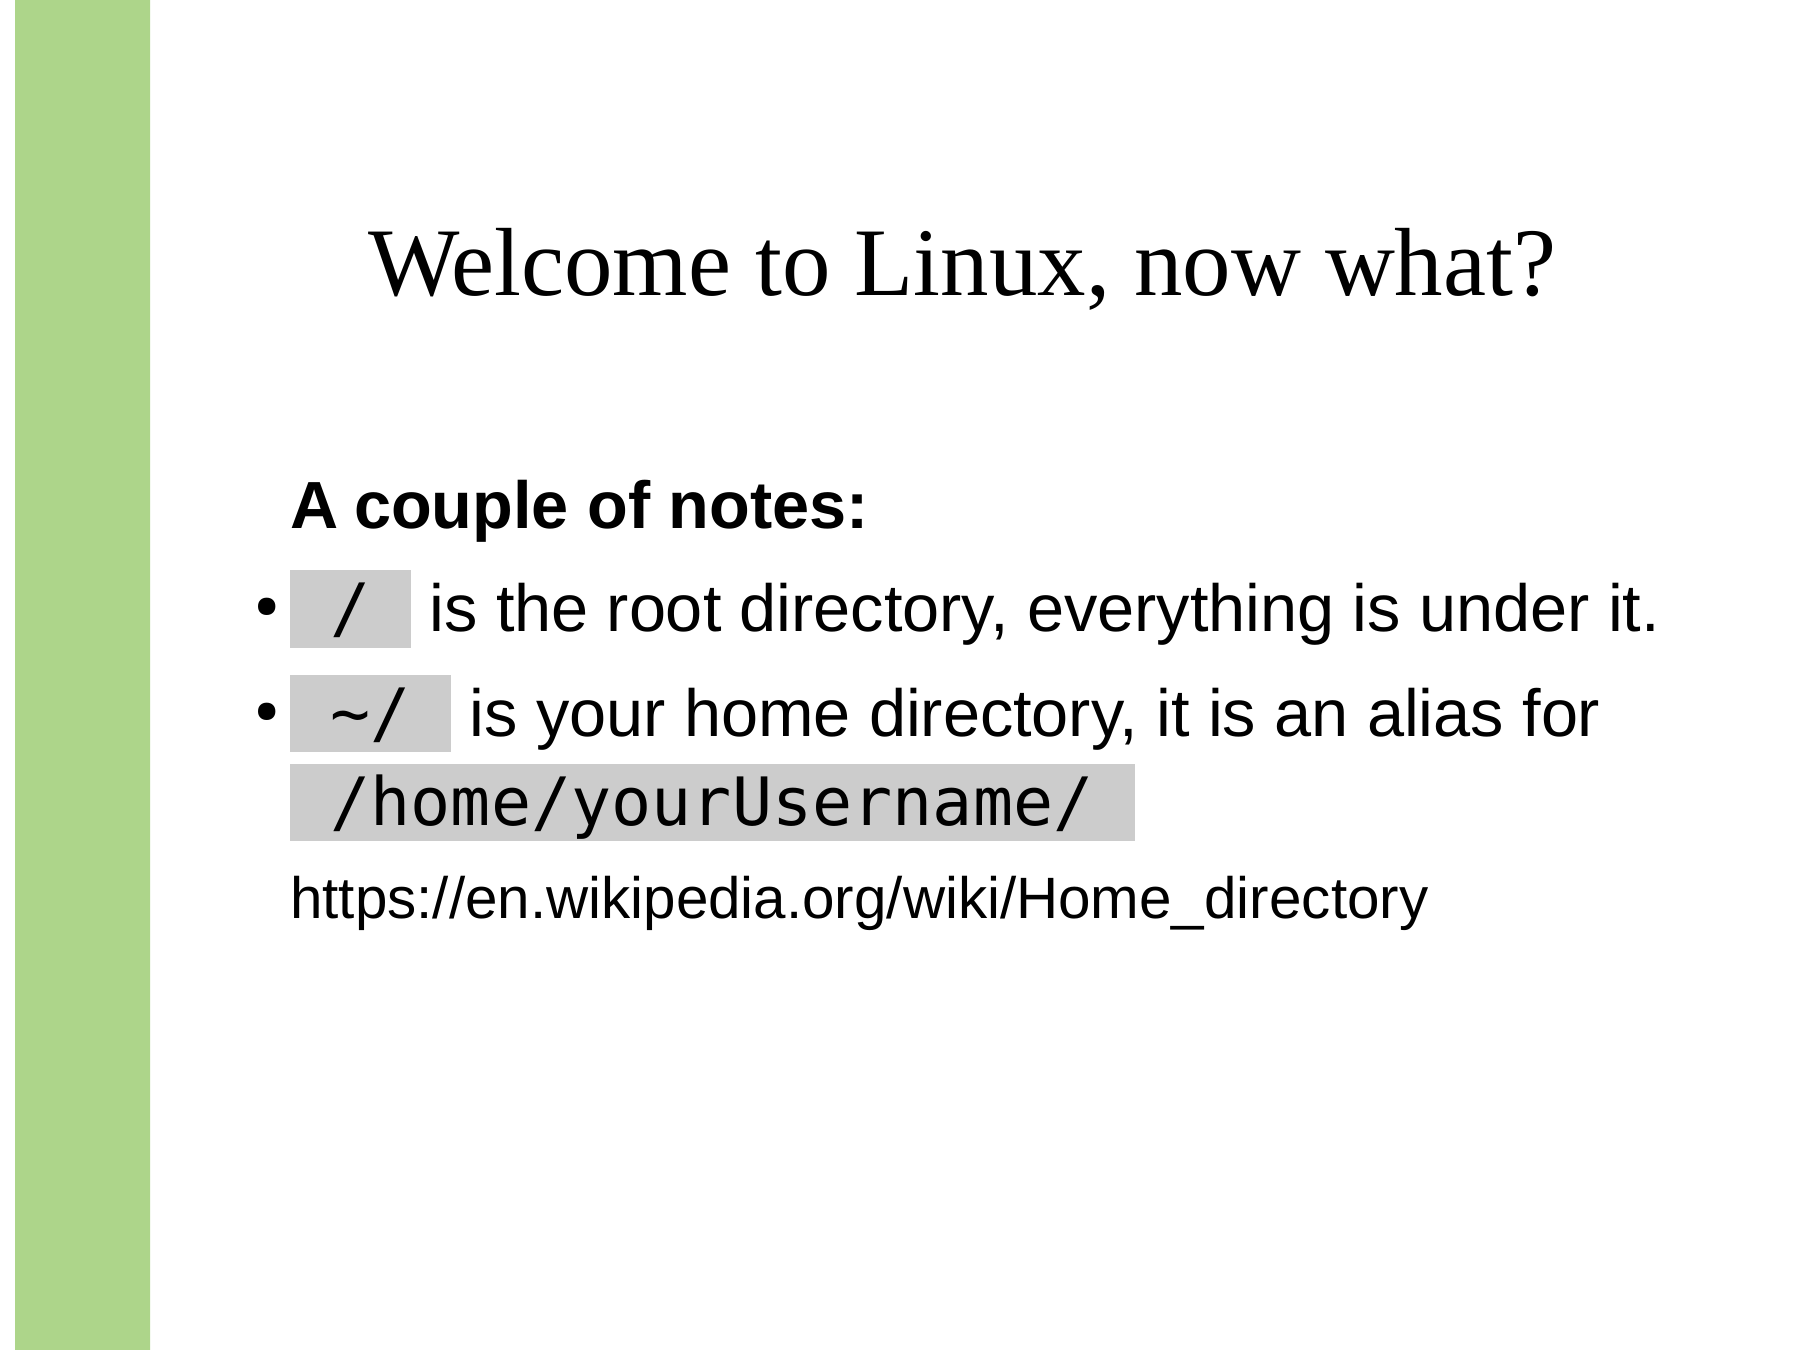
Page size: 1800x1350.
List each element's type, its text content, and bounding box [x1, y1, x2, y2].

text_box A couple of notes: / is the root directory, everything is under it. ~/ is your home directory, it is an alias for /home/yourUsername/ https://en.wikipedia.org/wiki/Home_directory [240, 449, 1681, 1335]
subtitle Welcome to Linux, now what? [368, 101, 1591, 424]
